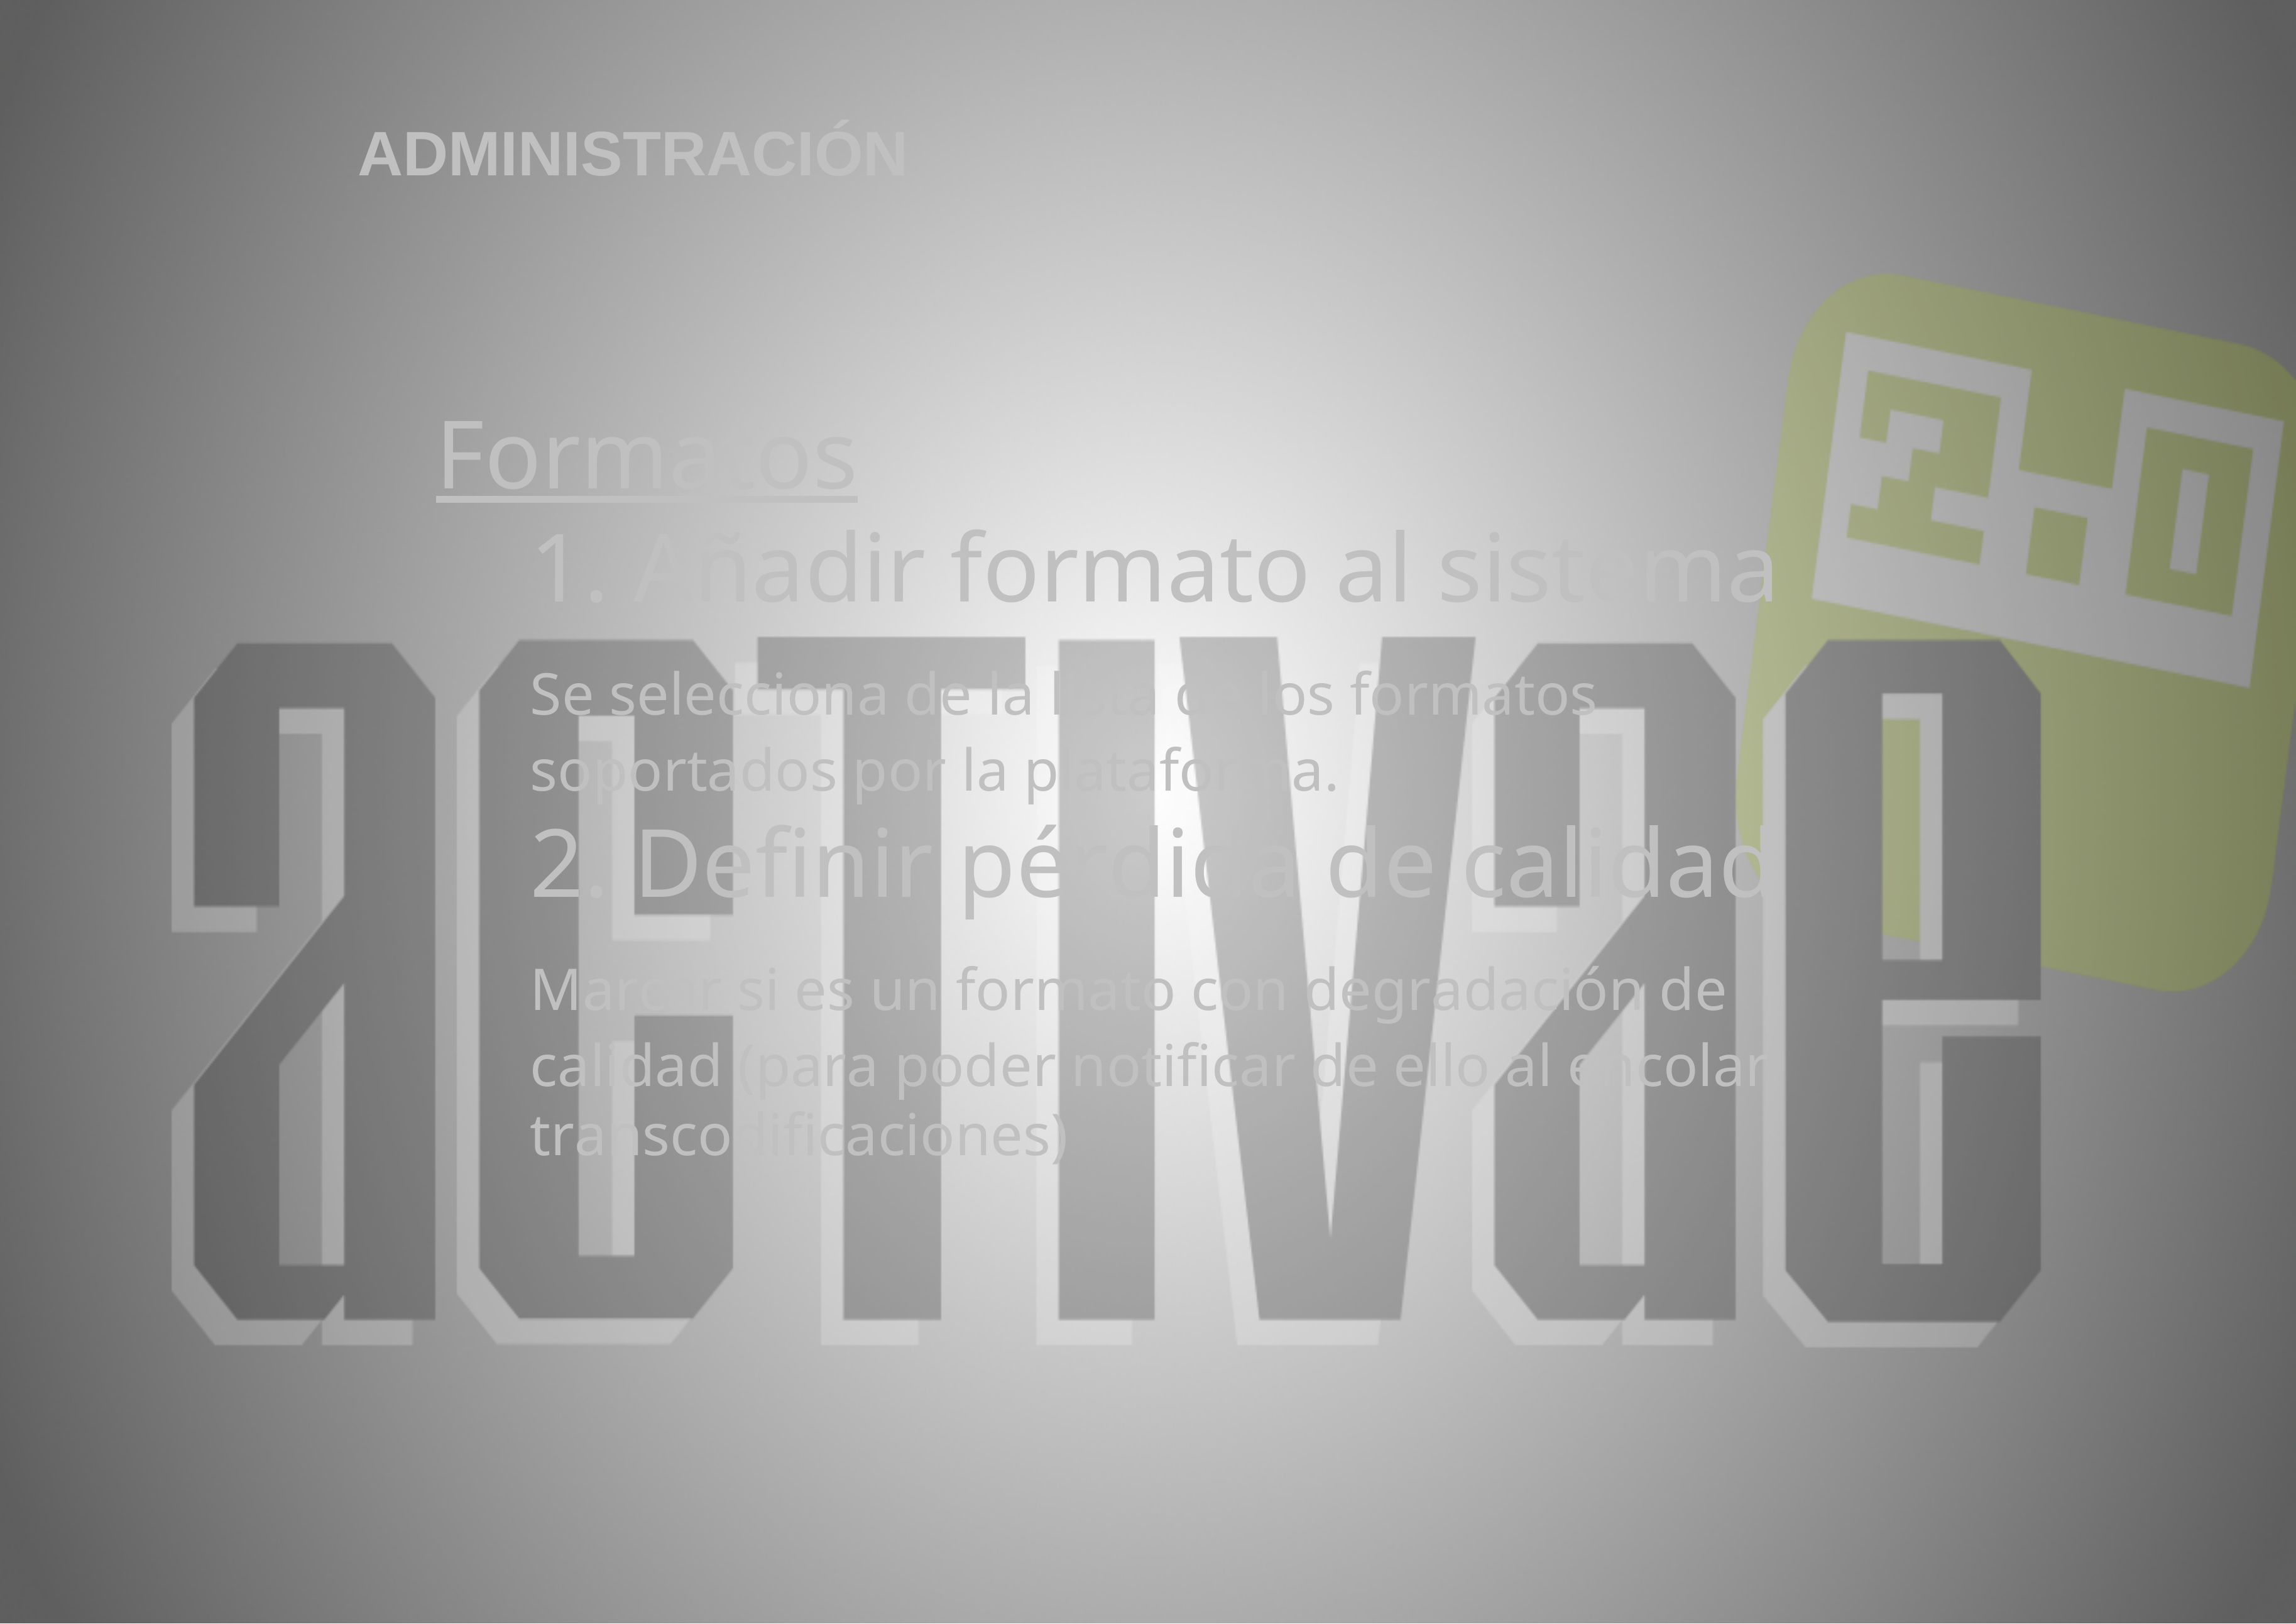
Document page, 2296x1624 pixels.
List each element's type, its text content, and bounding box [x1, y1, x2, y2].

text_box Formatos 1. Añadir formato al sistema Se selecciona de la lista de los formatos soportados por la plataforma. 2. Definir pérdida de calidad Marcar si es un formato con degradación de calidad (para poder notificar de ello al encolar transcodificaciones) [427, 390, 2004, 1281]
text_box ADMINISTRACIÓN [215, 112, 910, 189]
picture [0, 0, 2296, 1623]
